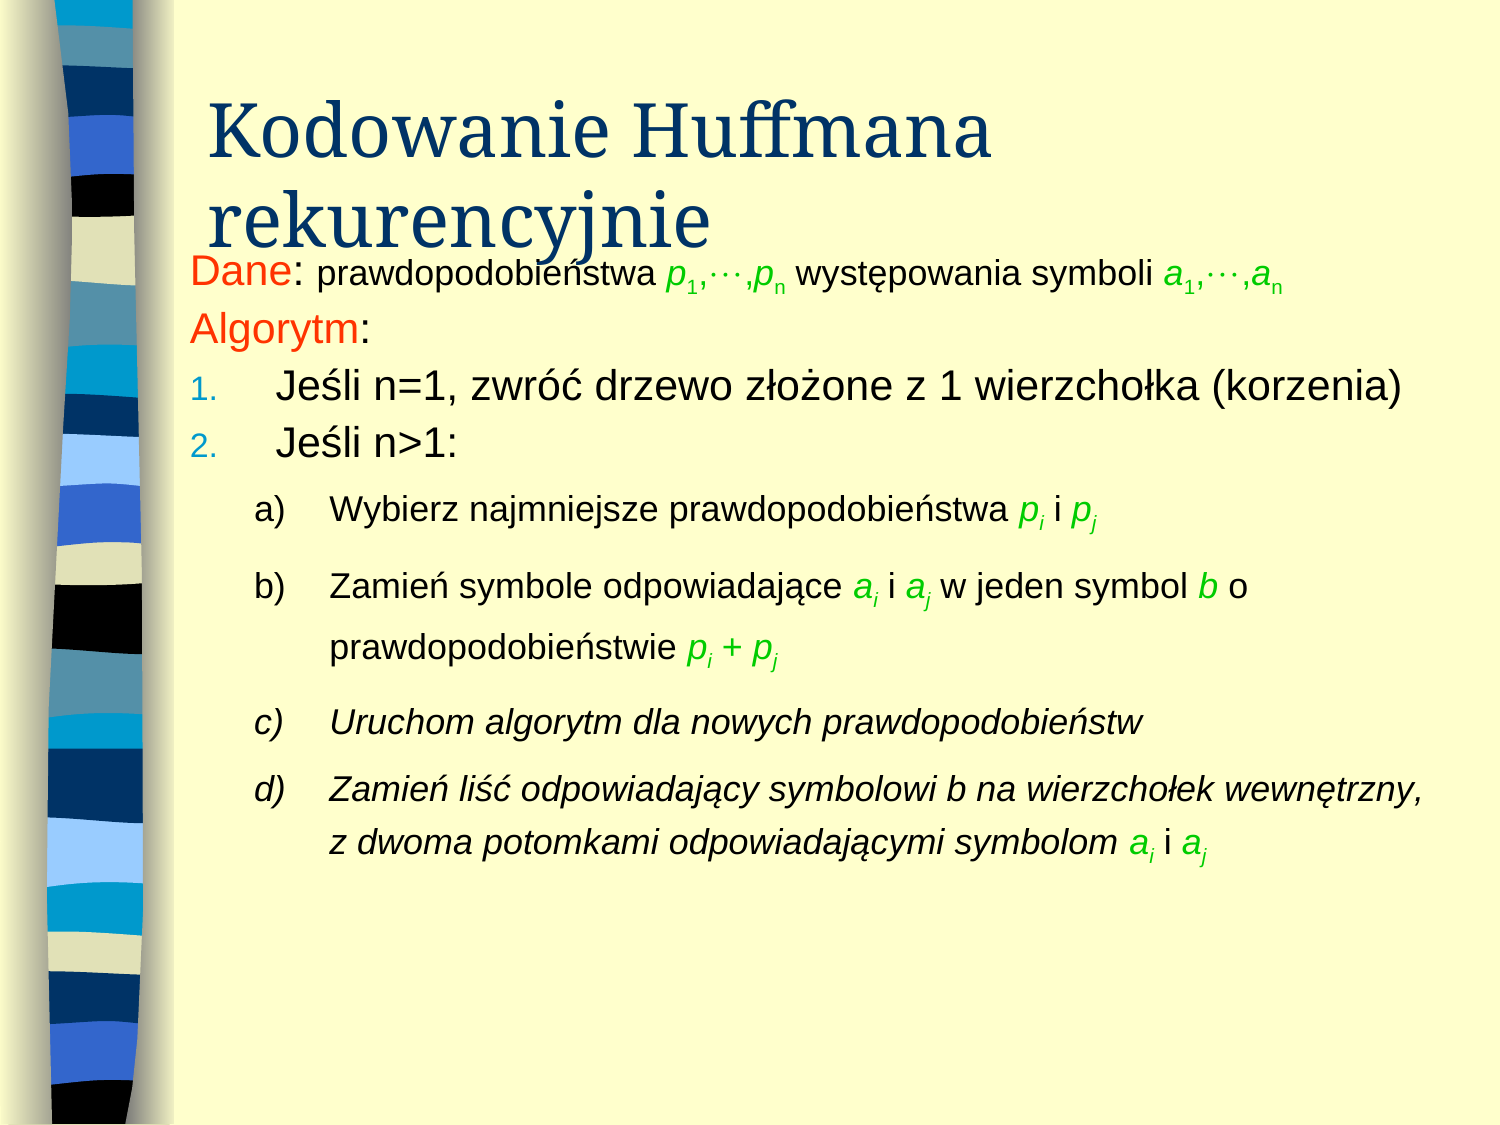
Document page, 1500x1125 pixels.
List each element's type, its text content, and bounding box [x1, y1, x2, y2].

title Kodowanie Huffmana rekurencyjnie [192, 74, 1468, 263]
list Dane: prawdopodobieństwa p1,,pn występowania symboli a1,,an Algorytm: Jeśli n=1, zwróć drzewo złożone z 1 wierzchołka (korzenia) Jeśli n>1: Wybierz najmniejsze prawdopodobieństwa pi i pj Zamień symbole odpowiadające ai i aj w jeden symbol b o prawdopodobieństwie pi + pj Uruchom algorytm dla nowych prawdopodobieństw Zamień liść odpowiadający symbolowi b na wierzchołek wewnętrzny, z dwoma potomkami odpowiadającymi symbolom ai i aj [174, 237, 1450, 913]
